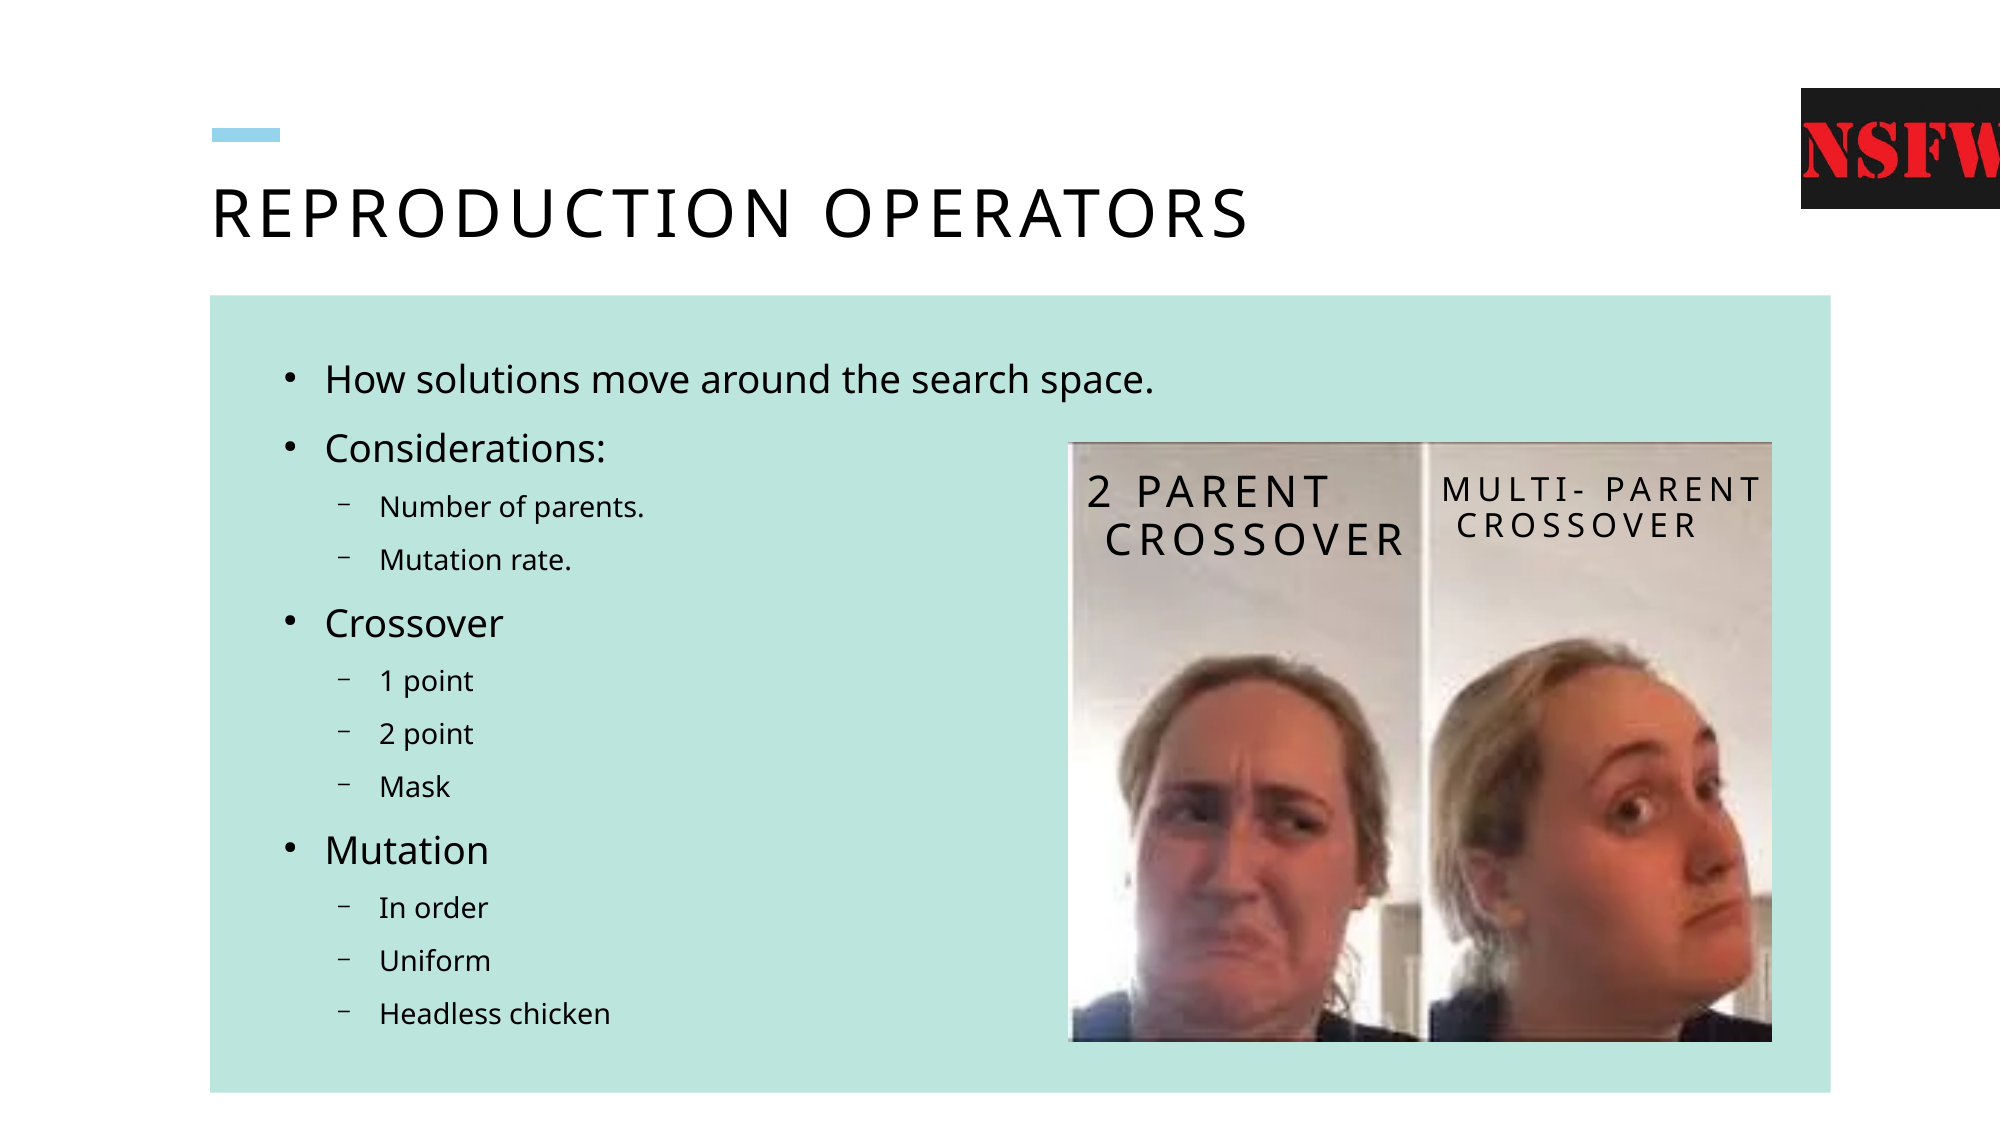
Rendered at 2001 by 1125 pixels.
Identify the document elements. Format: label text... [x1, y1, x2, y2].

picture [1801, 88, 2000, 209]
title Multi- parent crossover [1441, 472, 1772, 623]
title 2 parent crossover [1086, 470, 1418, 621]
picture [1068, 442, 1772, 1042]
list How solutions move around the search space. Considerations: Number of parents. Mutation rate. Crossover 1 point 2 point Mask Mutation In order Uniform Headless chicken [210, 295, 1831, 1093]
title Reproduction operators [210, 179, 1822, 295]
